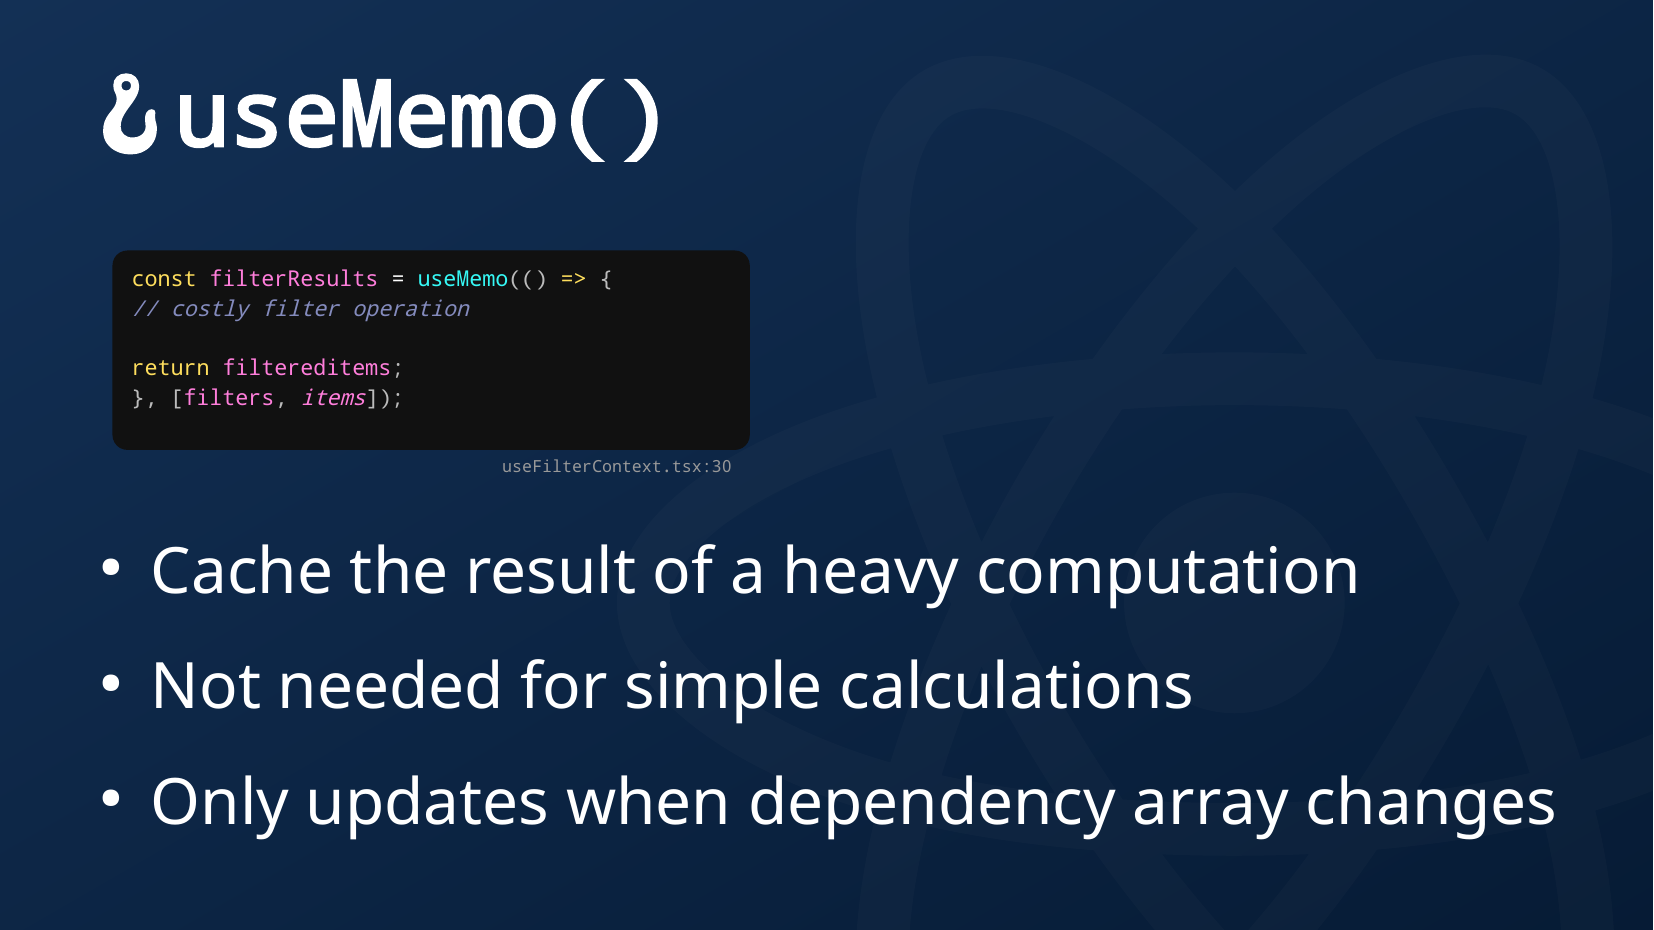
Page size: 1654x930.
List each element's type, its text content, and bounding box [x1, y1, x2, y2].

text_box useFilterContext.tsx:30 [487, 449, 747, 488]
list Cache the result of a heavy computation Not needed for simple calculations Only updates when dependency array changes [82, 524, 1571, 870]
text_box const filterResults = useMemo(() => { // costly filter operation return filtereditems; }, [filters, items]); [112, 250, 750, 450]
title 🪝useMemo() [82, 37, 1571, 193]
